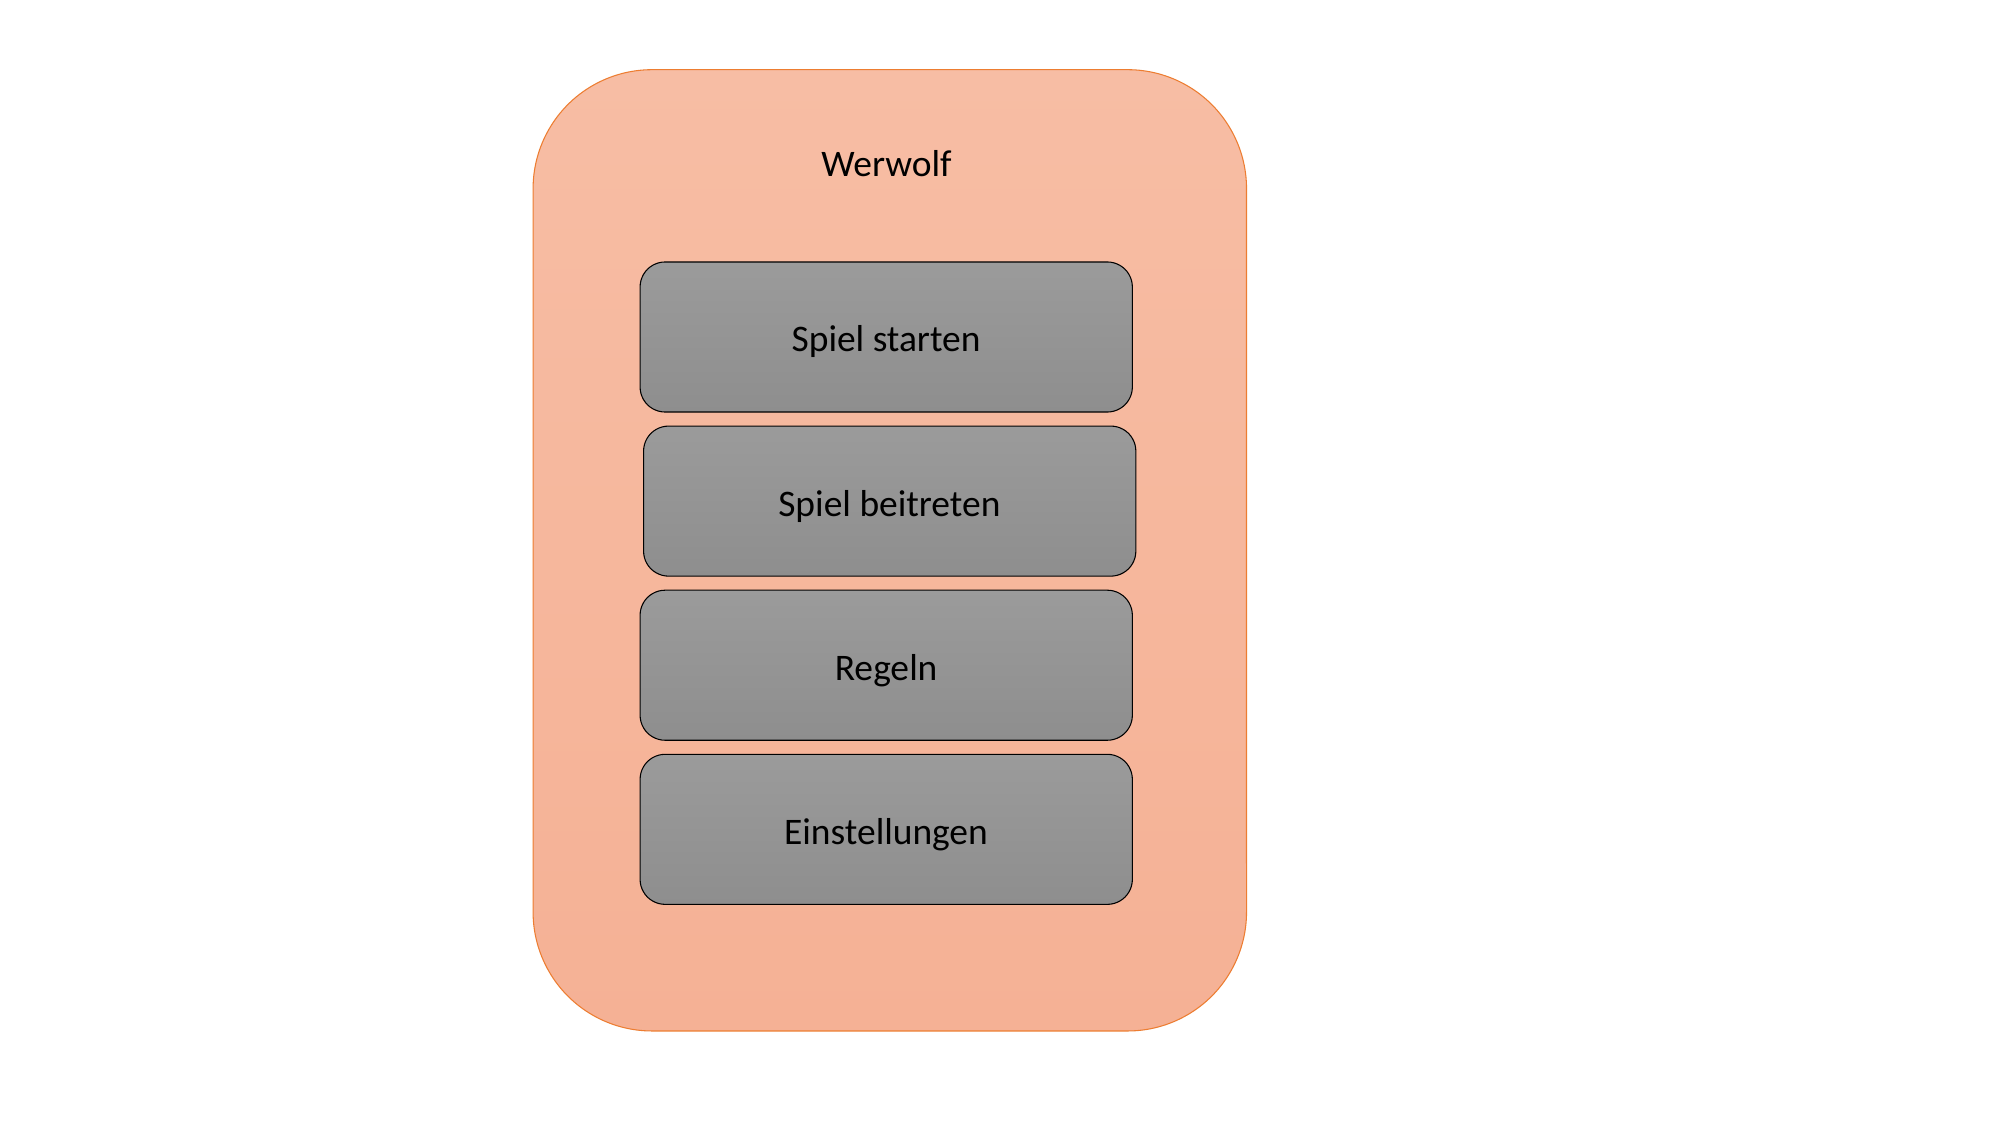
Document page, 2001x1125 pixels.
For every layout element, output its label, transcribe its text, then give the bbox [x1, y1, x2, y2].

text_box Spiel beitreten [643, 426, 1136, 577]
text_box Spiel starten [640, 261, 1133, 413]
text_box [533, 69, 1247, 1031]
text_box Einstellungen [640, 754, 1133, 905]
text_box Regeln [640, 590, 1133, 741]
text_box Werwolf [806, 130, 974, 192]
